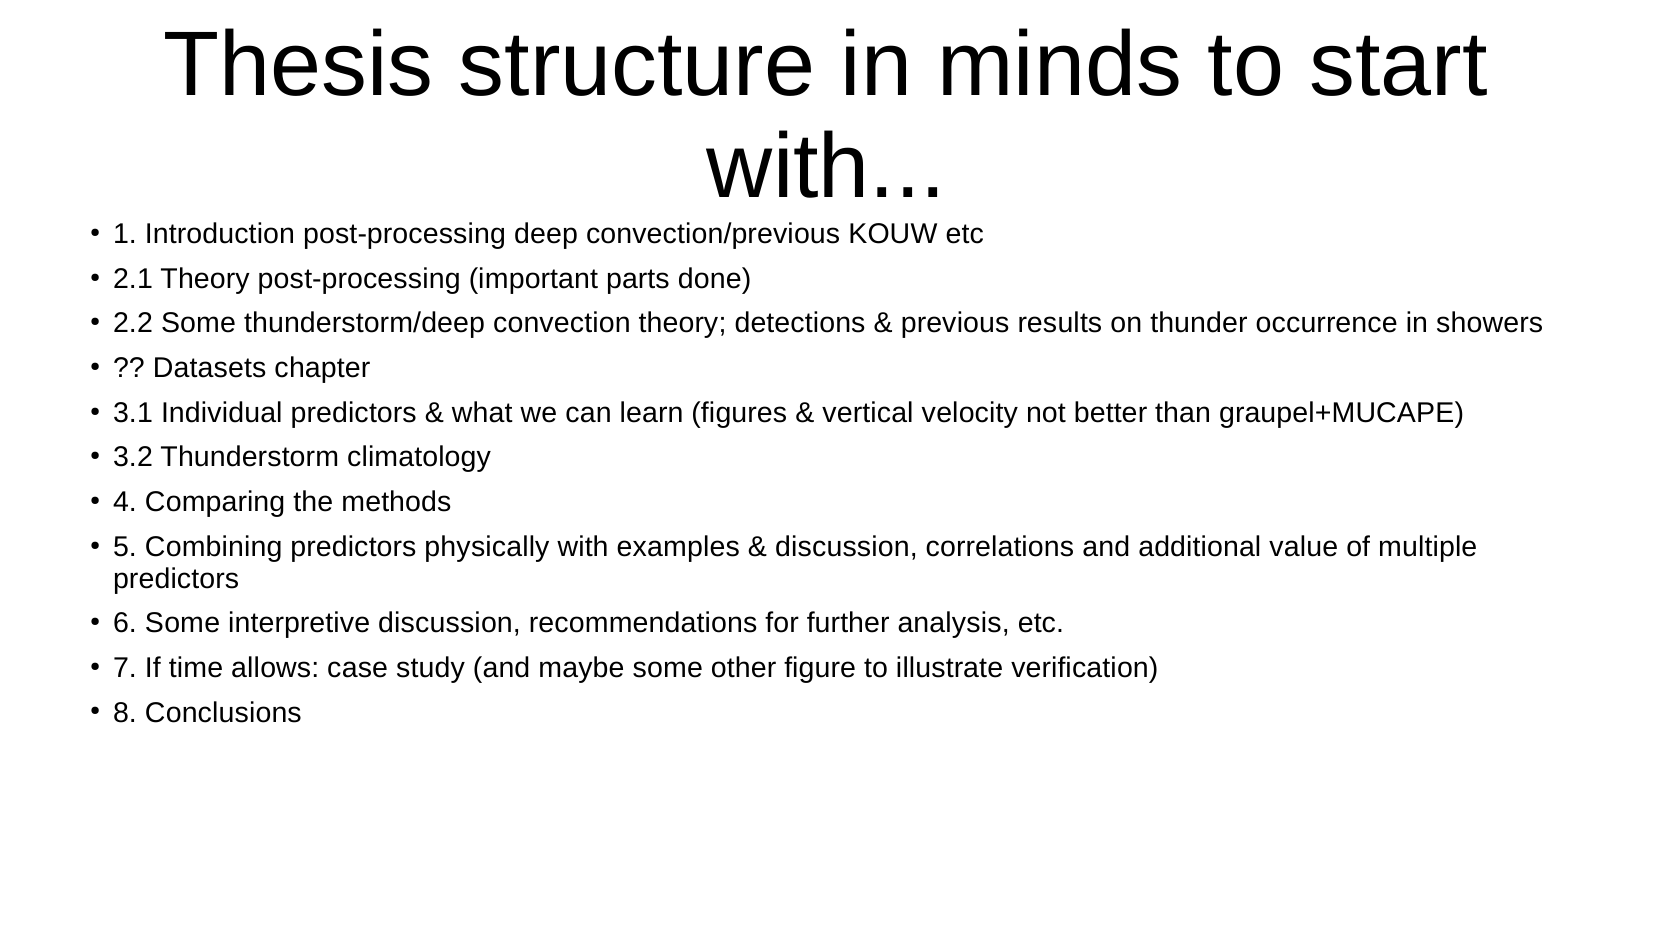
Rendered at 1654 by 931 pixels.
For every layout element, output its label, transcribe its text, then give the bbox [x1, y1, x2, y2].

list 1. Introduction post-processing deep convection/previous KOUW etc 2.1 Theory post-processing (important parts done) 2.2 Some thunderstorm/deep convection theory; detections & previous results on thunder occurrence in showers ?? Datasets chapter 3.1 Individual predictors & what we can learn (figures & vertical velocity not better than graupel+MUCAPE) 3.2 Thunderstorm climatology 4. Comparing the methods 5. Combining predictors physically with examples & discussion, correlations and additional value of multiple predictors 6. Some interpretive discussion, recommendations for further analysis, etc. 7. If time allows: case study (and maybe some other figure to illustrate verification) 8. Conclusions [82, 217, 1571, 757]
title Thesis structure in minds to start with... [82, 12, 1571, 217]
